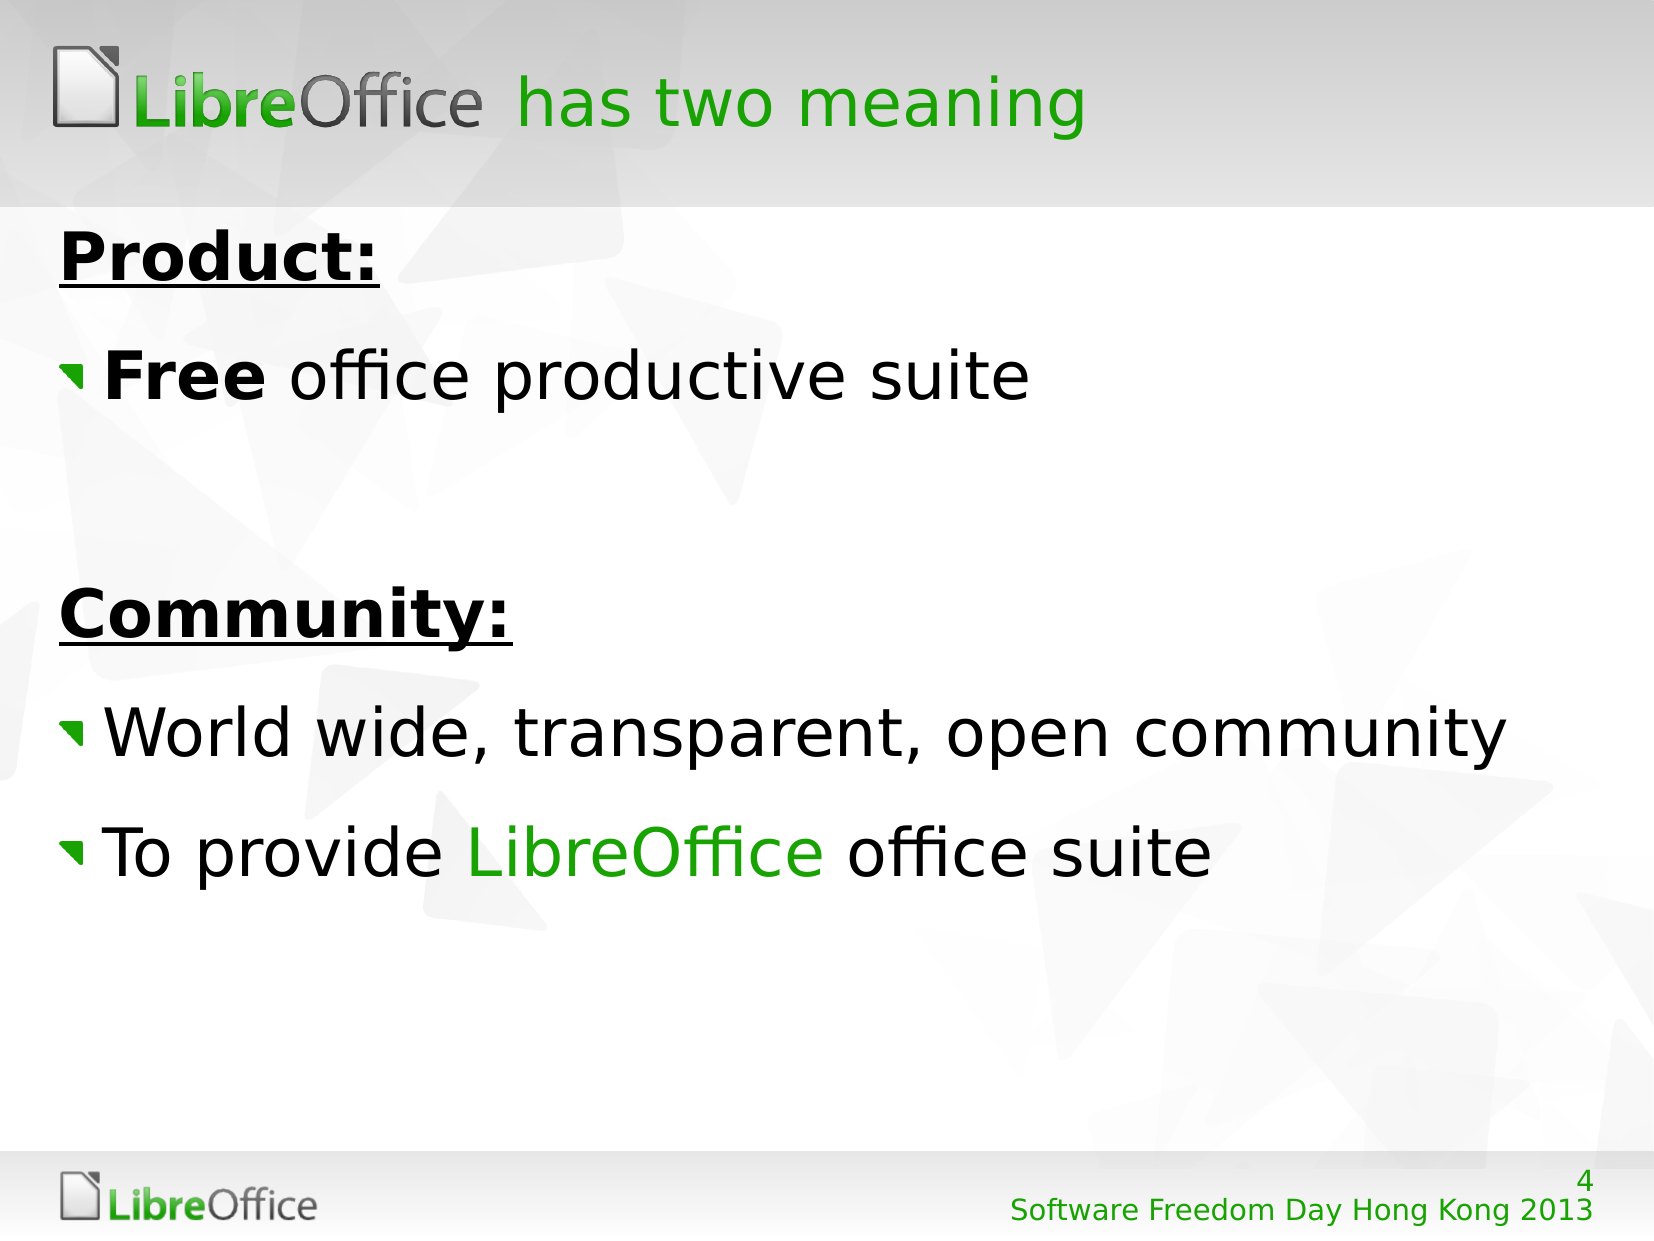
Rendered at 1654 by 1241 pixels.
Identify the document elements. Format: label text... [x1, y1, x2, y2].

picture [41, 1152, 337, 1240]
picture [915, 548, 1654, 1169]
title has two meaning [514, 29, 1595, 178]
picture [0, 0, 783, 931]
list Product: Free office productive suite Community: World wide, transparent, open community To provide LibreOffice office suite [59, 218, 1595, 1067]
